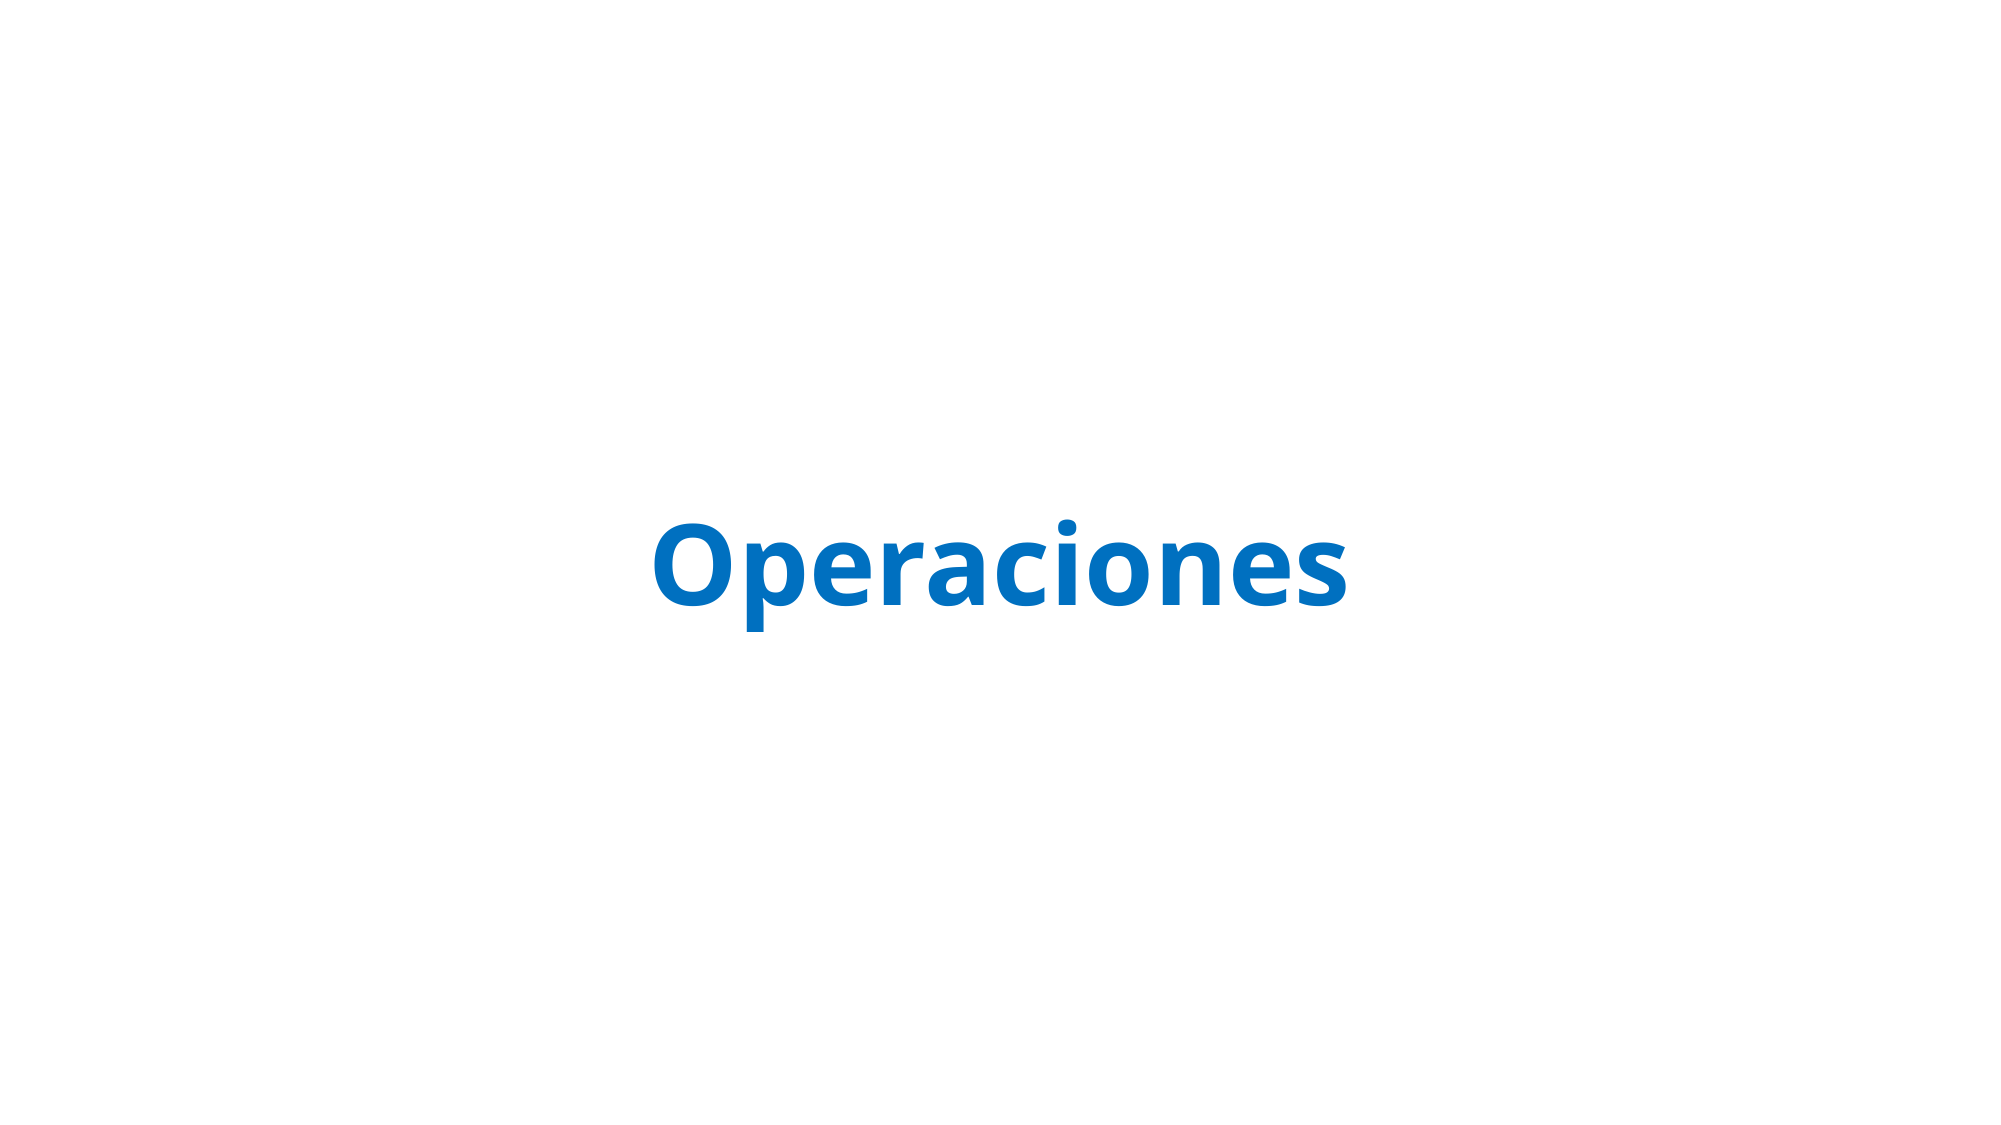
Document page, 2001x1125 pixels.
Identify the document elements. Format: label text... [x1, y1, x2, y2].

text_box Operaciones [362, 439, 1638, 681]
